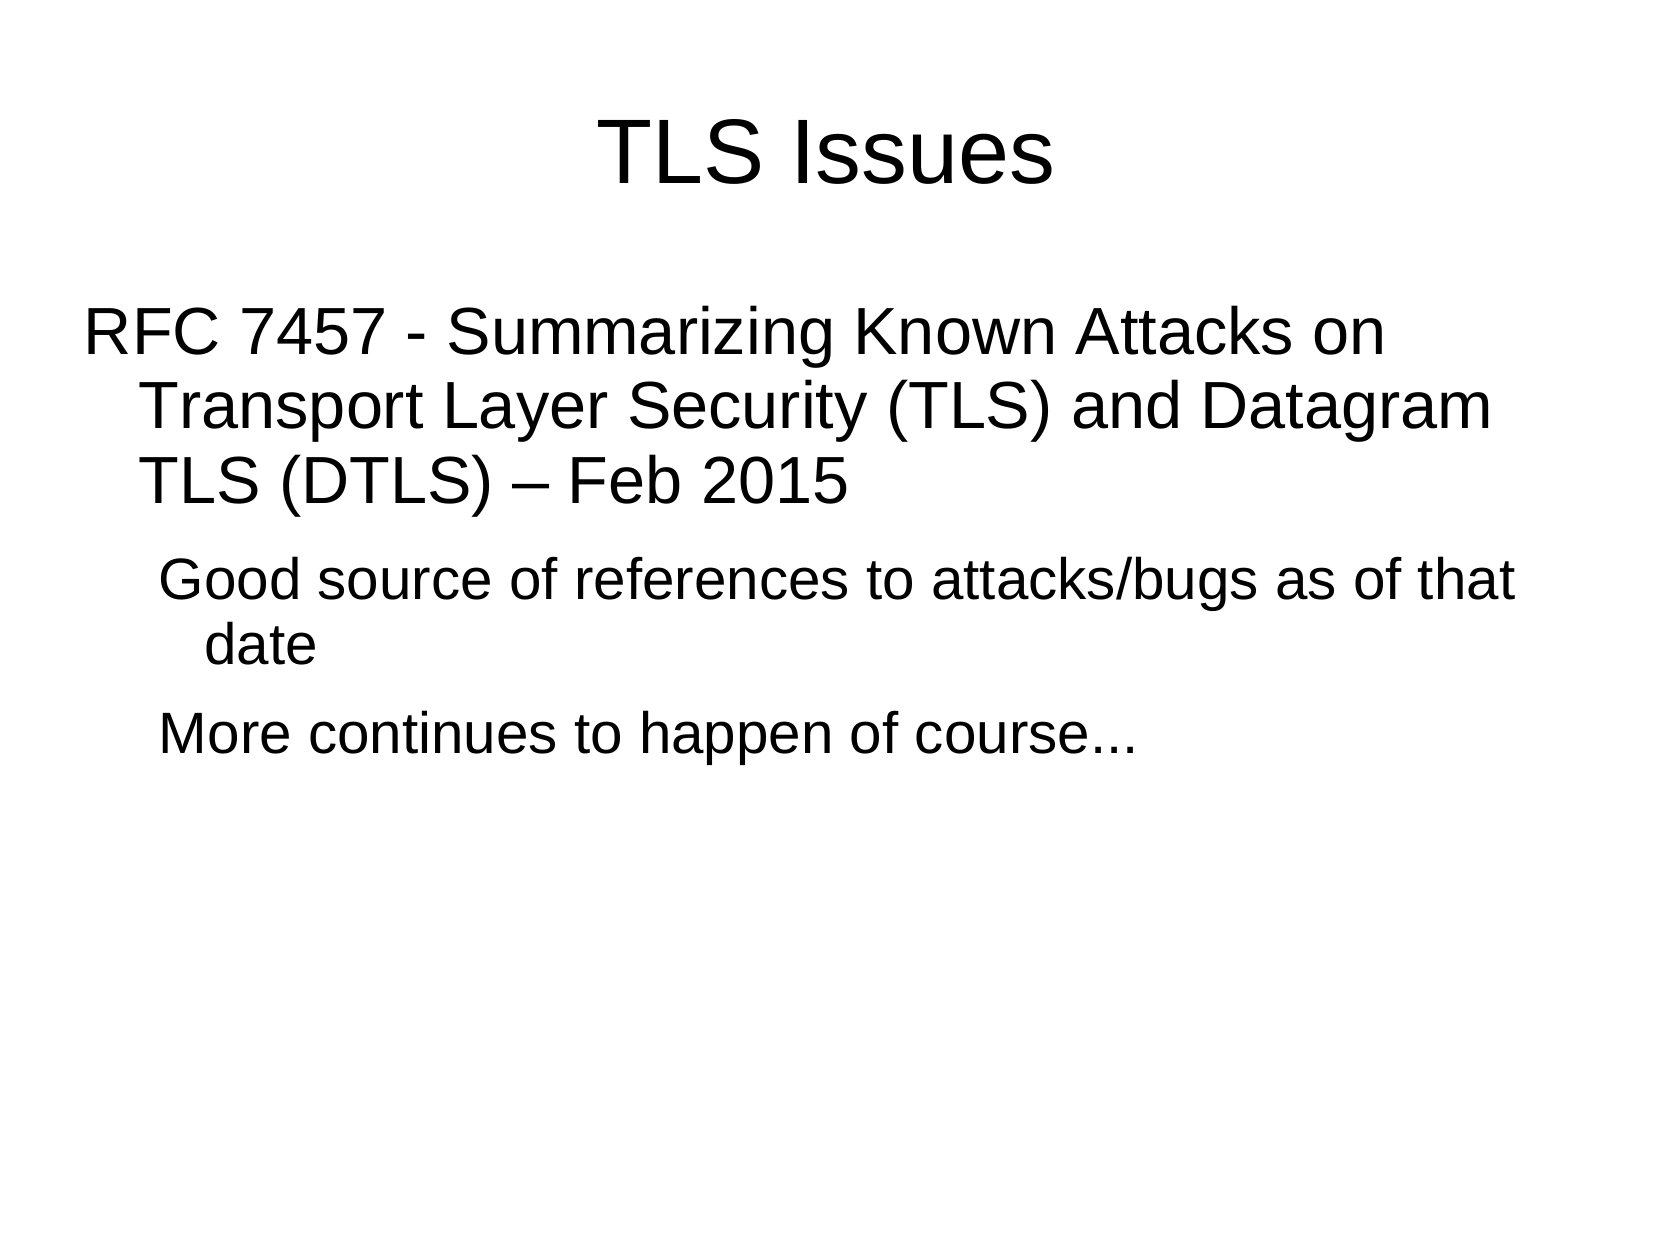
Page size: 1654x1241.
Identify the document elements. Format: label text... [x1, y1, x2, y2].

title TLS Issues [82, 49, 1571, 257]
list RFC 7457 - Summarizing Known Attacks on Transport Layer Security (TLS) and Datagram TLS (DTLS) – Feb 2015 Good source of references to attacks/bugs as of that date More continues to happen of course... [82, 290, 1571, 1010]
